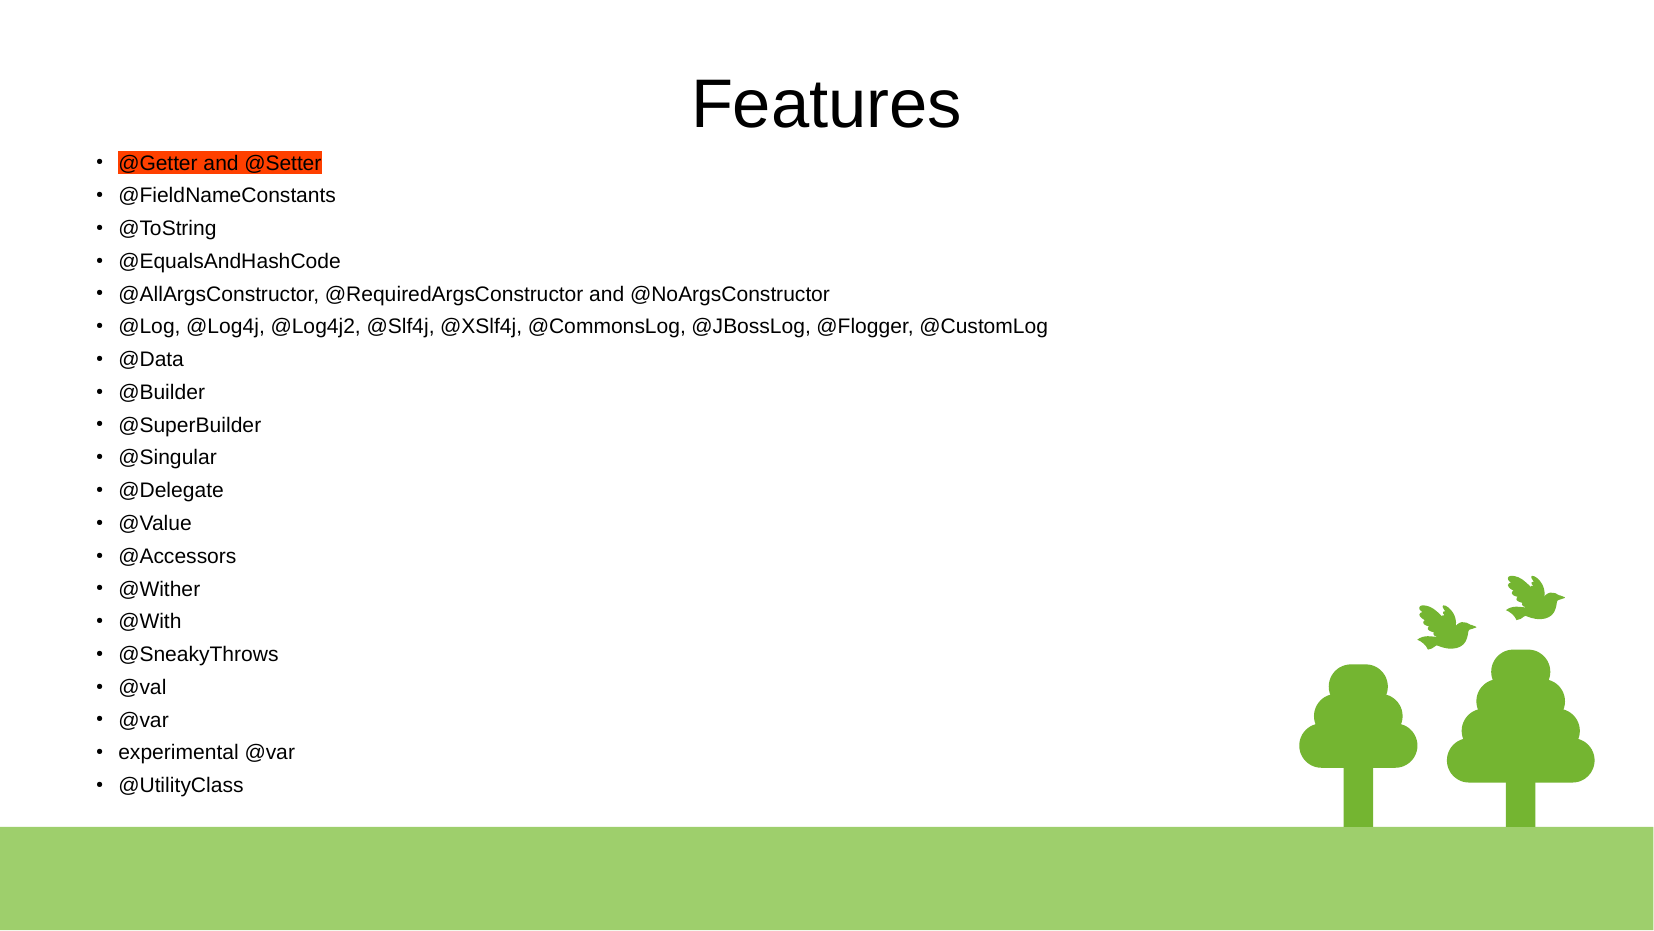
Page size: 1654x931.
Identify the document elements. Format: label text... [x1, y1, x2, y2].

list @Getter and @Setter @FieldNameConstants @ToString @EqualsAndHashCode @AllArgsConstructor, @RequiredArgsConstructor and @NoArgsConstructor @Log, @Log4j, @Log4j2, @Slf4j, @XSlf4j, @CommonsLog, @JBossLog, @Flogger, @CustomLog @Data @Builder @SuperBuilder @Singular @Delegate @Value @Accessors @Wither @With @SneakyThrows @val @var experimental @var @UtilityClass [88, 118, 1565, 798]
title Features [88, 29, 1565, 118]
